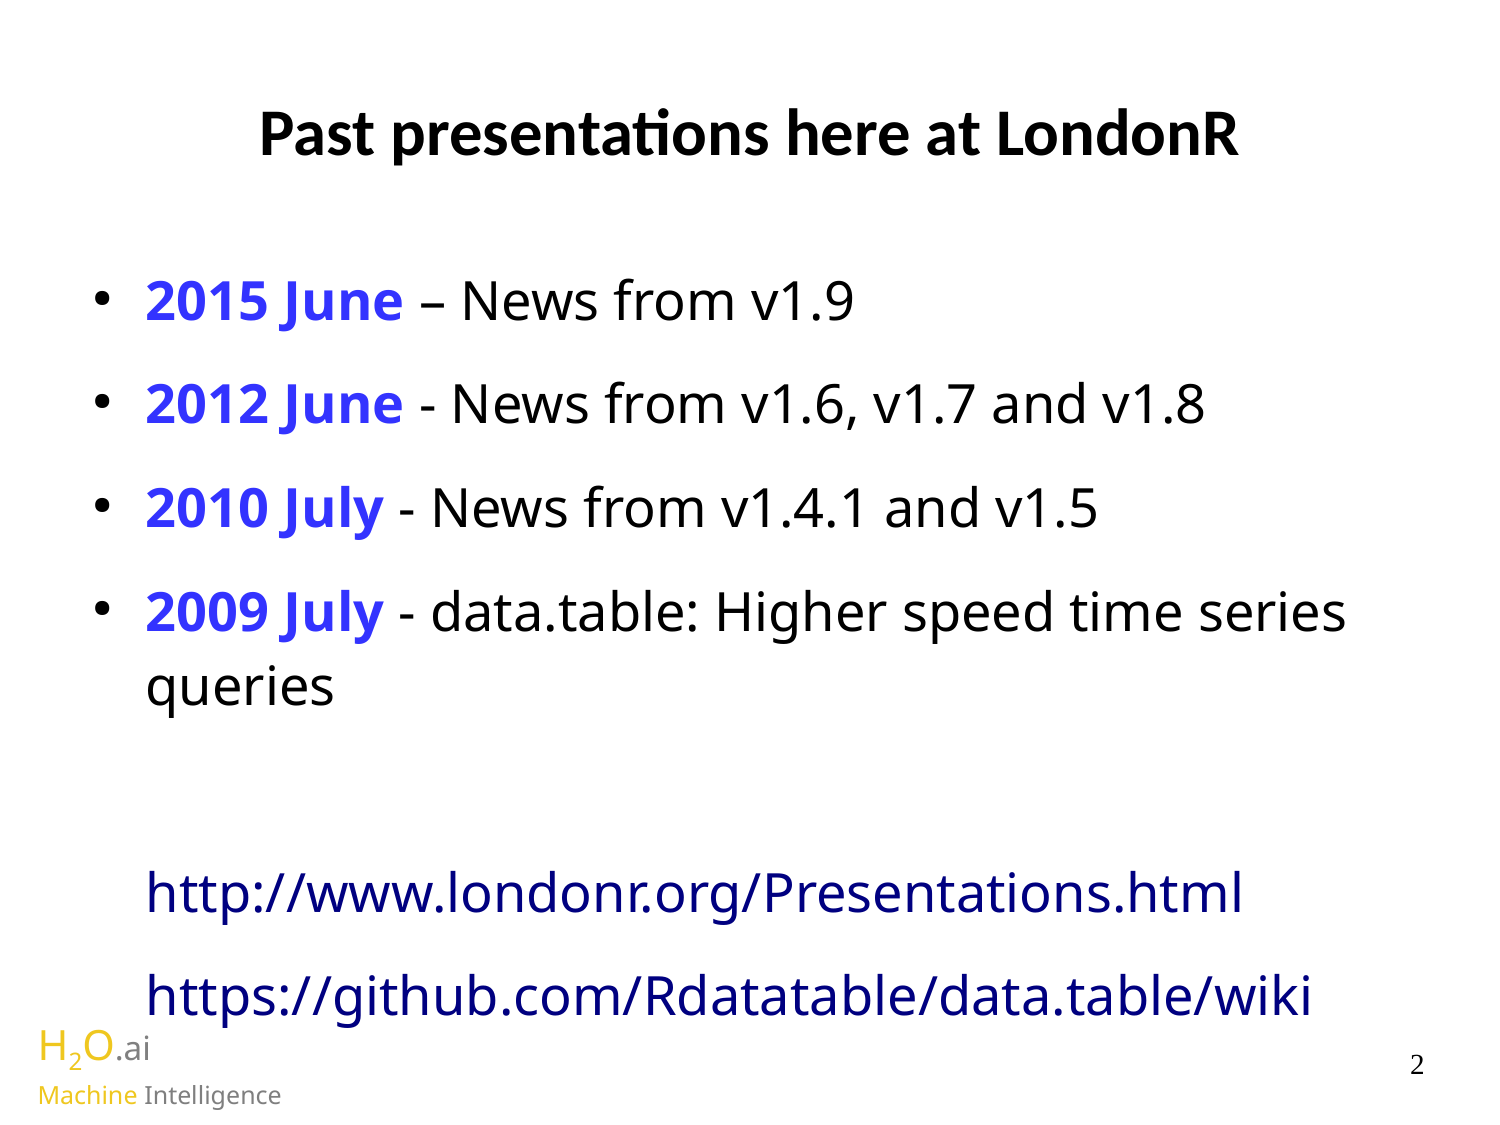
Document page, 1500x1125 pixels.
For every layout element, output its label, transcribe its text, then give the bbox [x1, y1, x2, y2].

title Past presentations here at LondonR [0, 15, 1500, 263]
list 2015 June – News from v1.9 2012 June - News from v1.6, v1.7 and v1.8 2010 July - News from v1.4.1 and v1.5 2009 July - data.table: Higher speed time series queries http://www.londonr.org/Presentations.html https://github.com/Rdatatable/data.table/wiki [75, 262, 1425, 1125]
